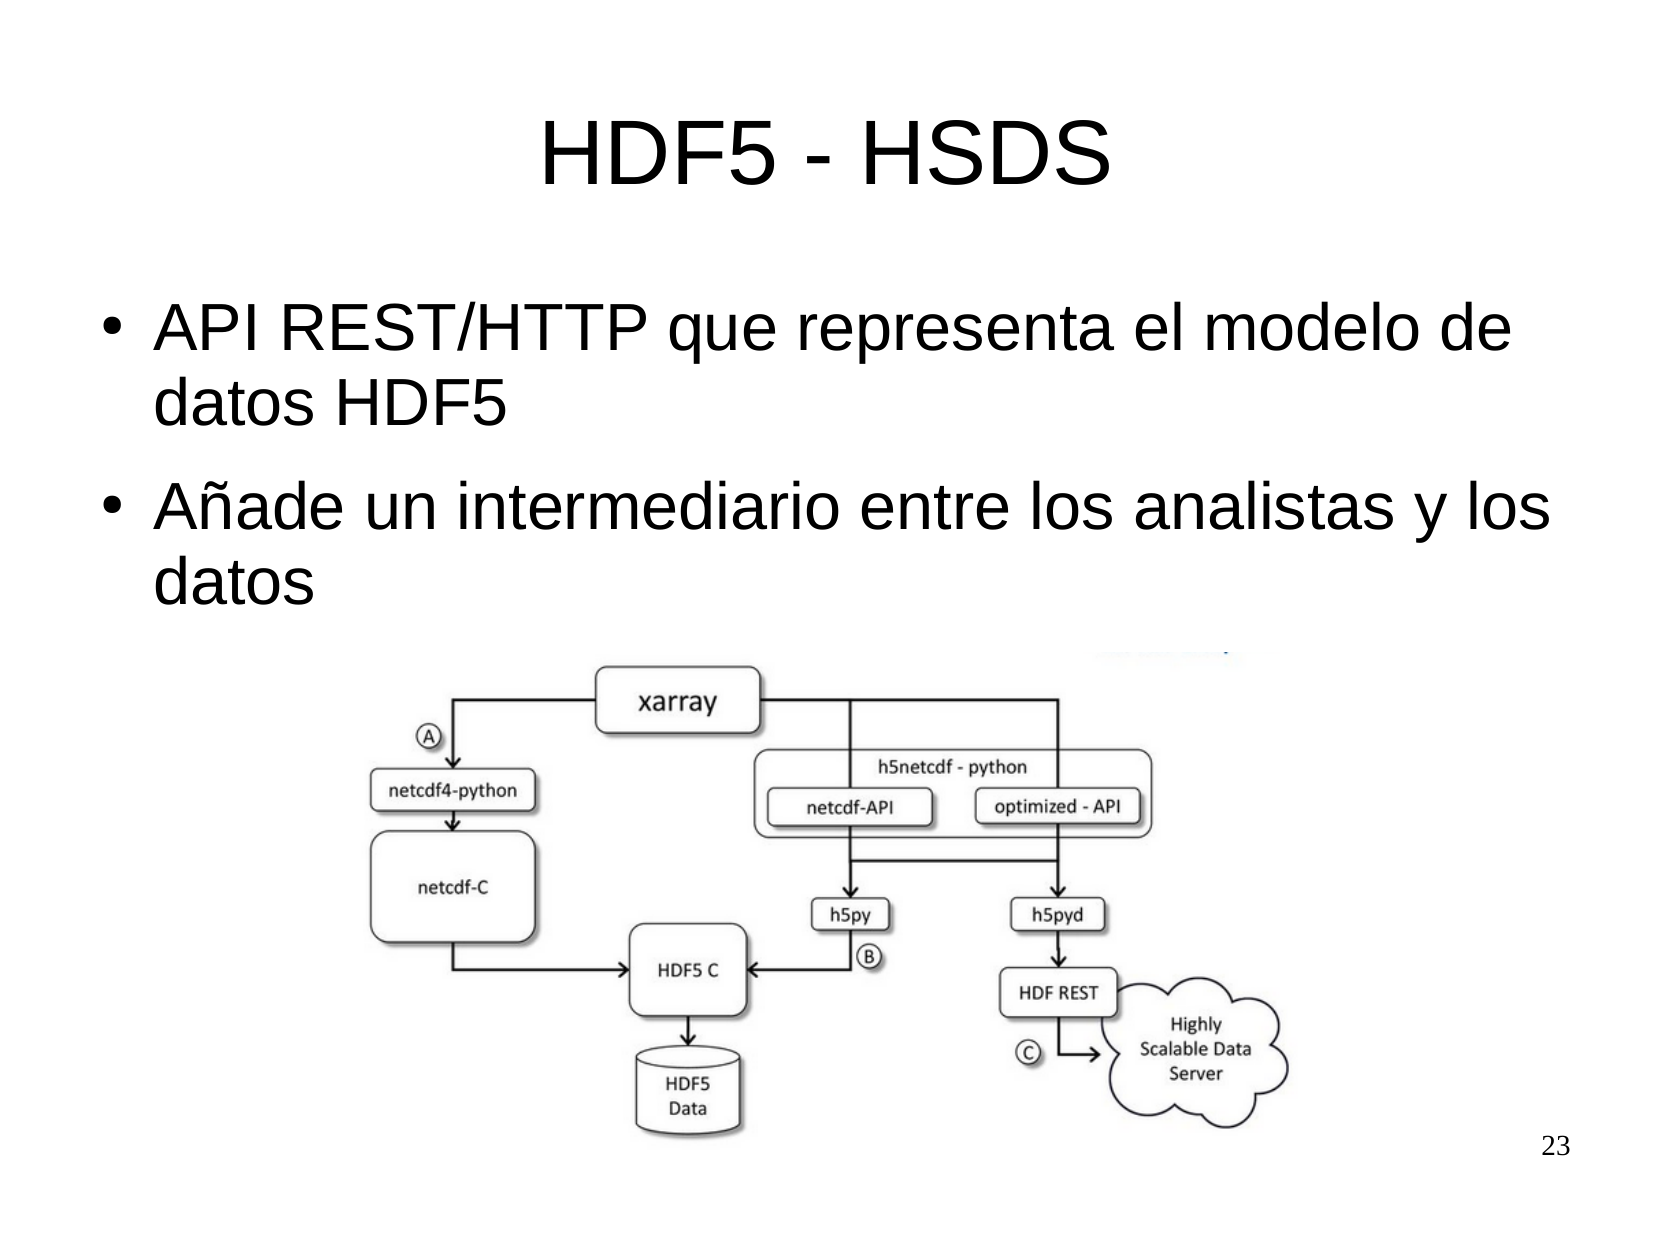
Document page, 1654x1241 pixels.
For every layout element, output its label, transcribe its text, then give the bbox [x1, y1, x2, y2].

list API REST/HTTP que representa el modelo de datos HDF5 Añade un intermediario entre los analistas y los datos [82, 290, 1571, 1010]
title HDF5 - HSDS [82, 49, 1571, 257]
picture [354, 1010, 1300, 1152]
